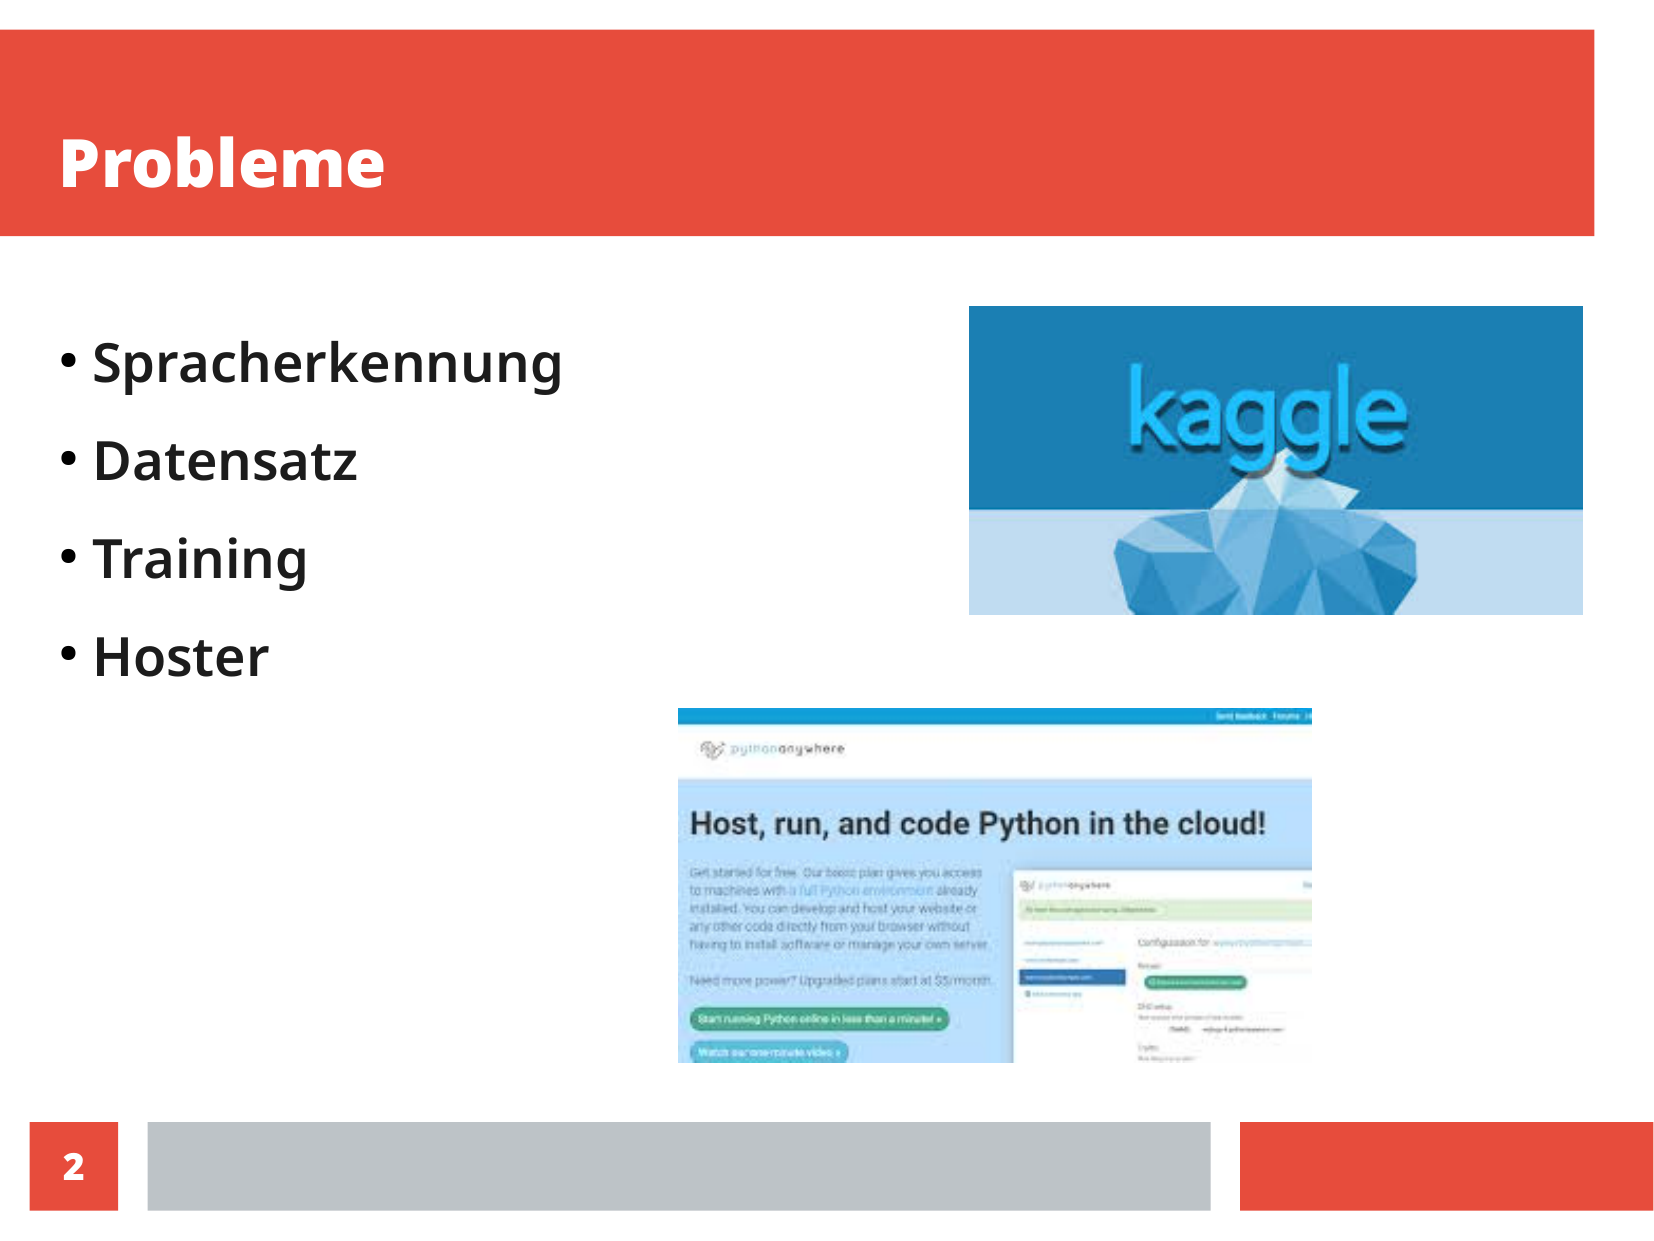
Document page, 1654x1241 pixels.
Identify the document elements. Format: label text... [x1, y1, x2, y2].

list Spracherkennung Datensatz Training Hoster [59, 324, 1565, 1093]
title Probleme [59, 59, 1595, 207]
picture [678, 708, 1312, 1063]
picture [969, 306, 1583, 615]
